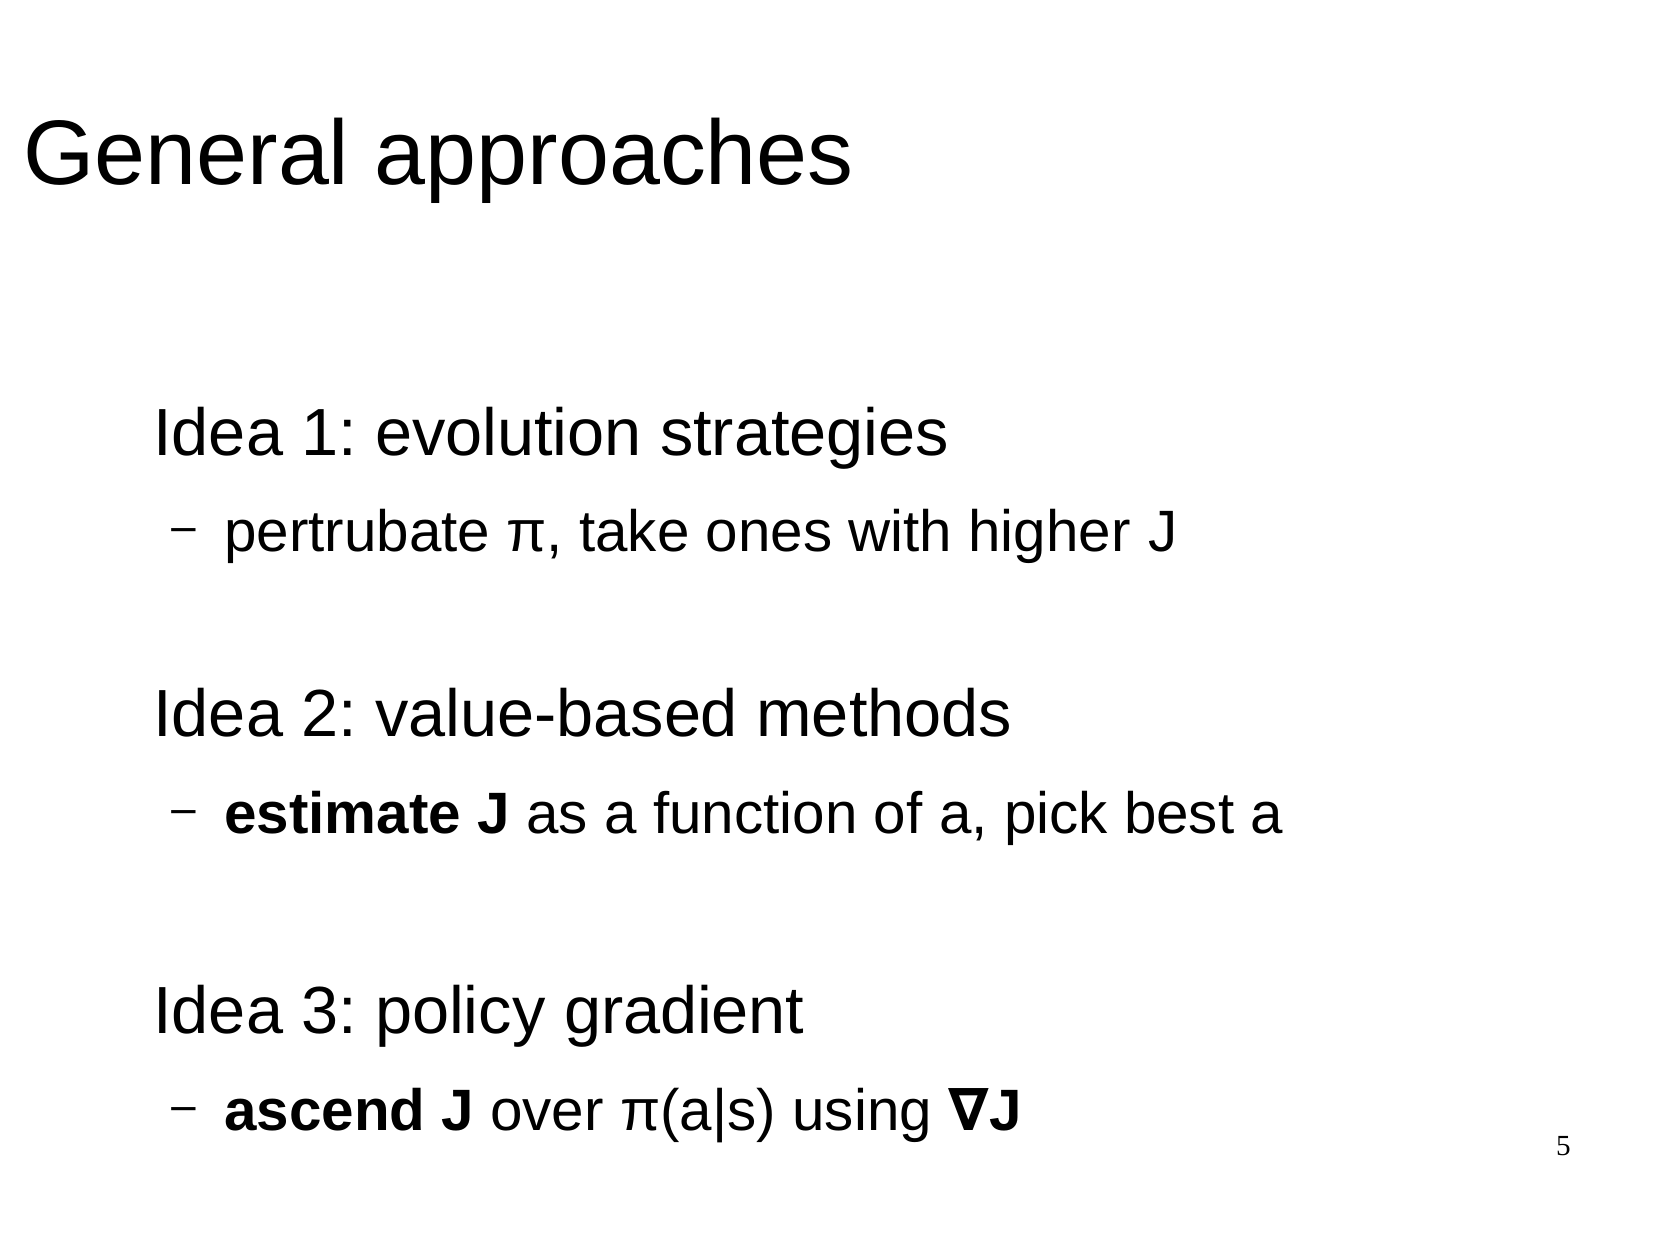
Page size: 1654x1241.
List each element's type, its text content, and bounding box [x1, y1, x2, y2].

list Idea 1: evolution strategies pertrubate π, take ones with higher J Idea 2: value-based methods estimate J as a function of a, pick best a Idea 3: policy gradient ascend J over π(a|s) using ∇J [82, 290, 1571, 1241]
title General approaches [23, 49, 1512, 257]
